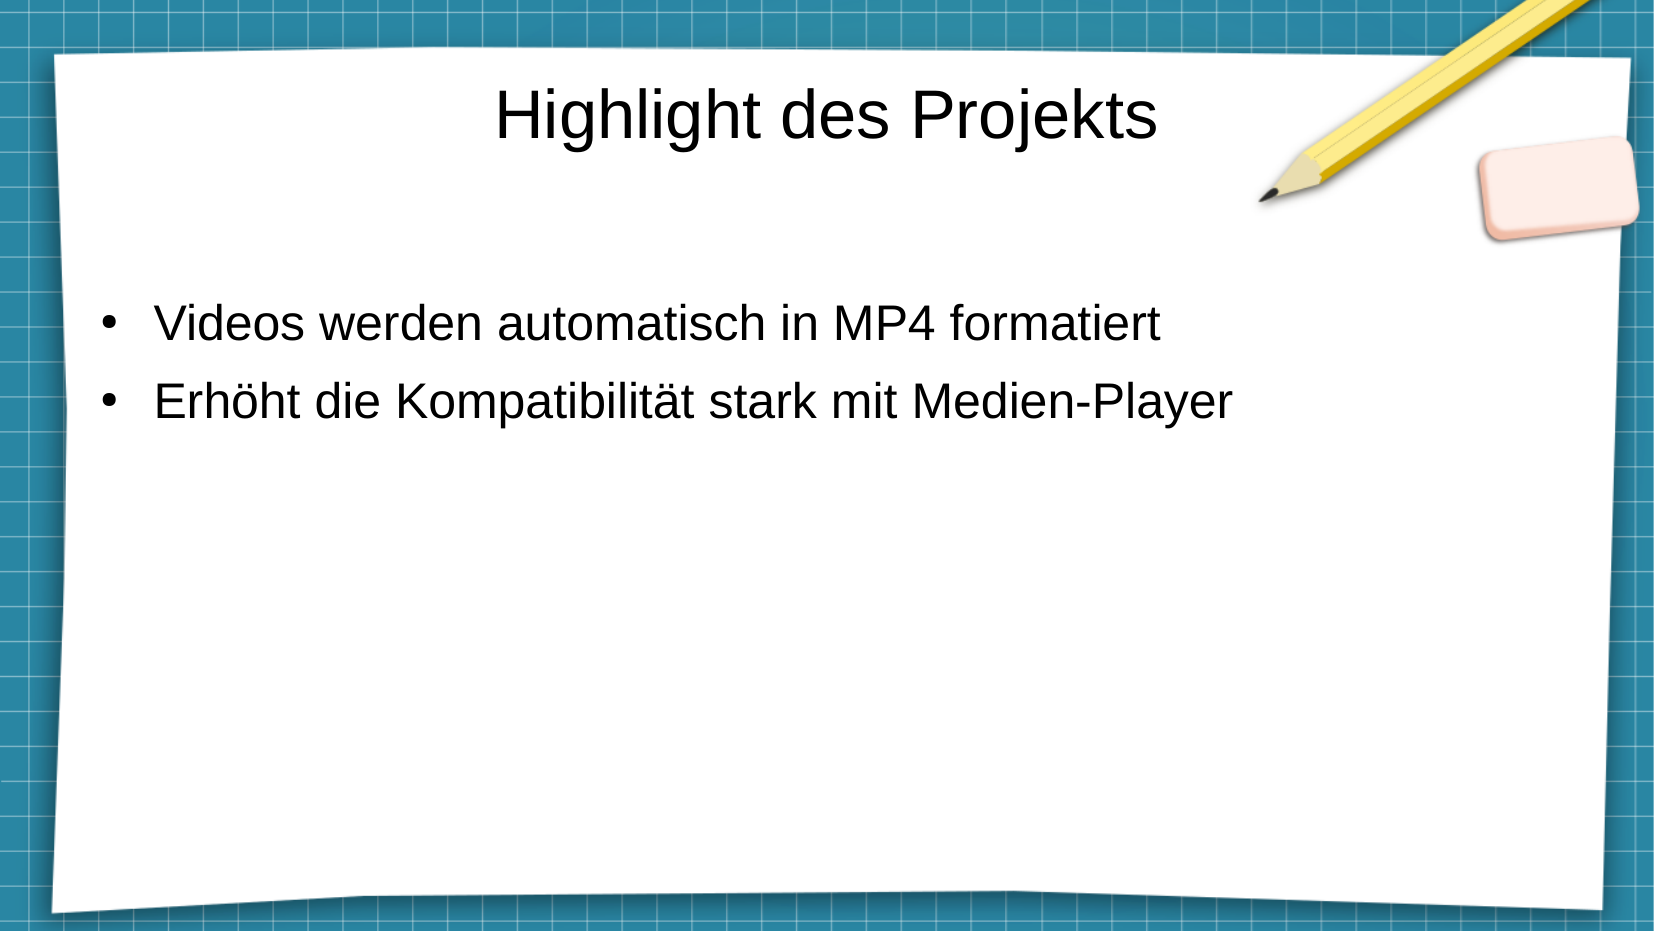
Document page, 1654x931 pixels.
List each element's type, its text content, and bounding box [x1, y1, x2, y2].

picture [0, 0, 1654, 931]
title Highlight des Projekts [82, 37, 1571, 193]
list Videos werden automatisch in MP4 formatiert Erhöht die Kompatibilität stark mit Medien-Player [82, 217, 1571, 758]
